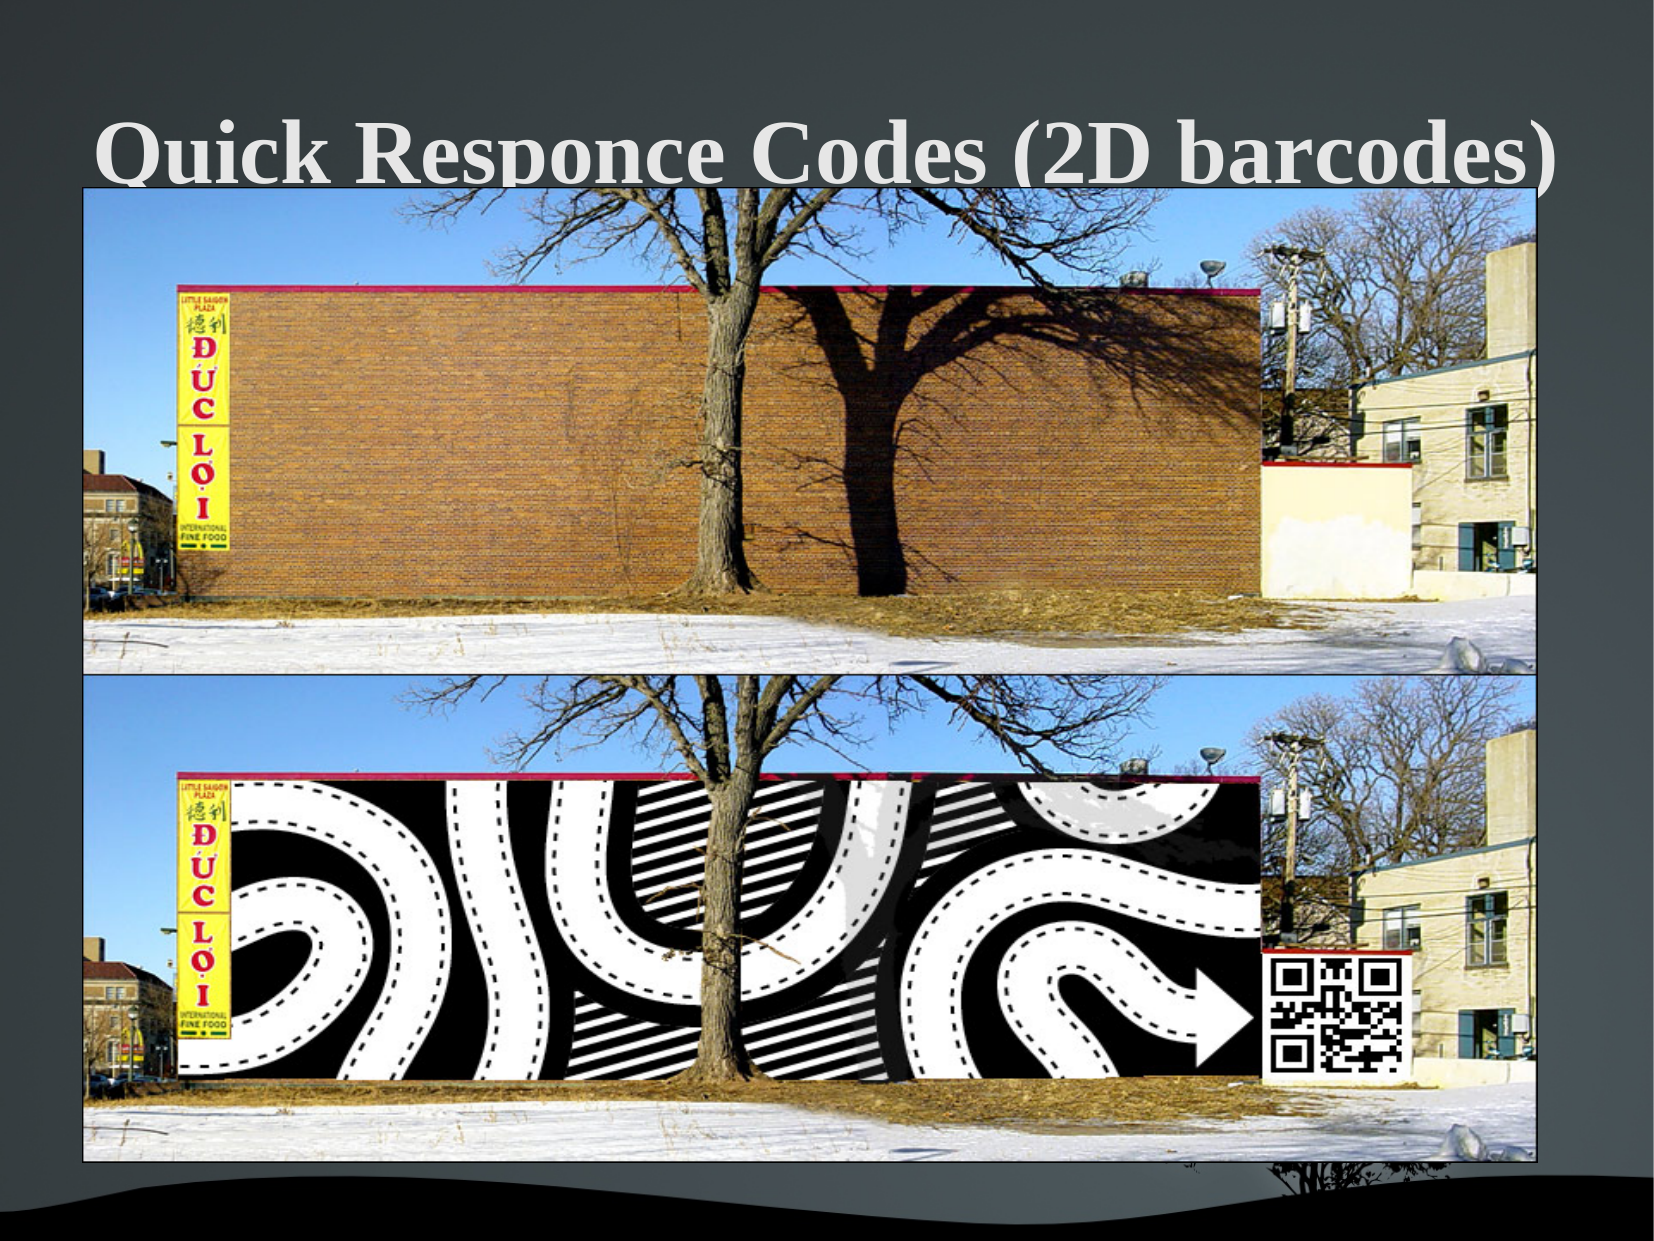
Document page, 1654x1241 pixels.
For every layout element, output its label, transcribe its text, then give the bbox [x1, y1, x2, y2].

picture [0, 0, 1654, 1241]
title Quick Responce Codes (2D barcodes) [82, 49, 1571, 257]
list Художник Грег Милс (Greg Mills) нашёл способ признаться кому-то в любви [75, 1050, 1572, 1184]
